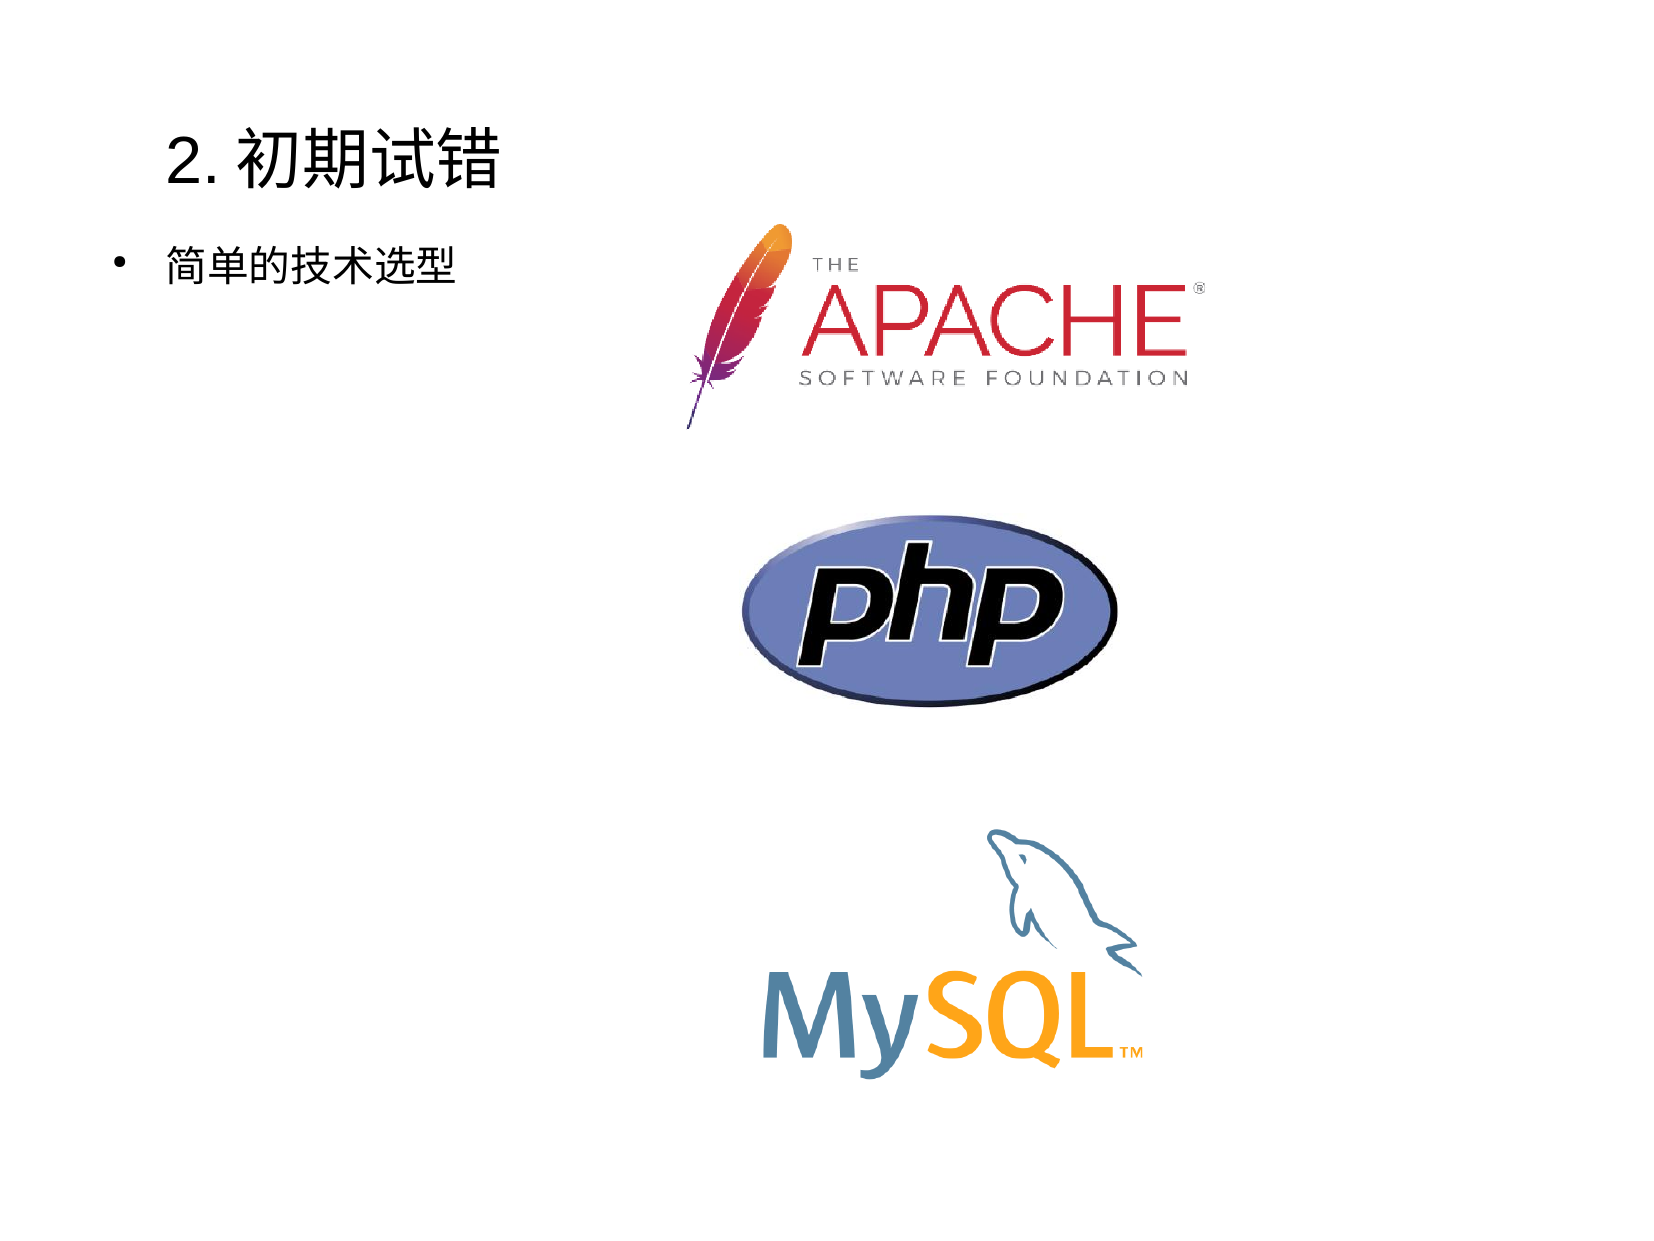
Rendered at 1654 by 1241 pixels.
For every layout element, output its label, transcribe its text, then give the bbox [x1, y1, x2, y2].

picture [614, 200, 1272, 1131]
list 2.初期试错 简单的技术选型 [94, 106, 1571, 1146]
